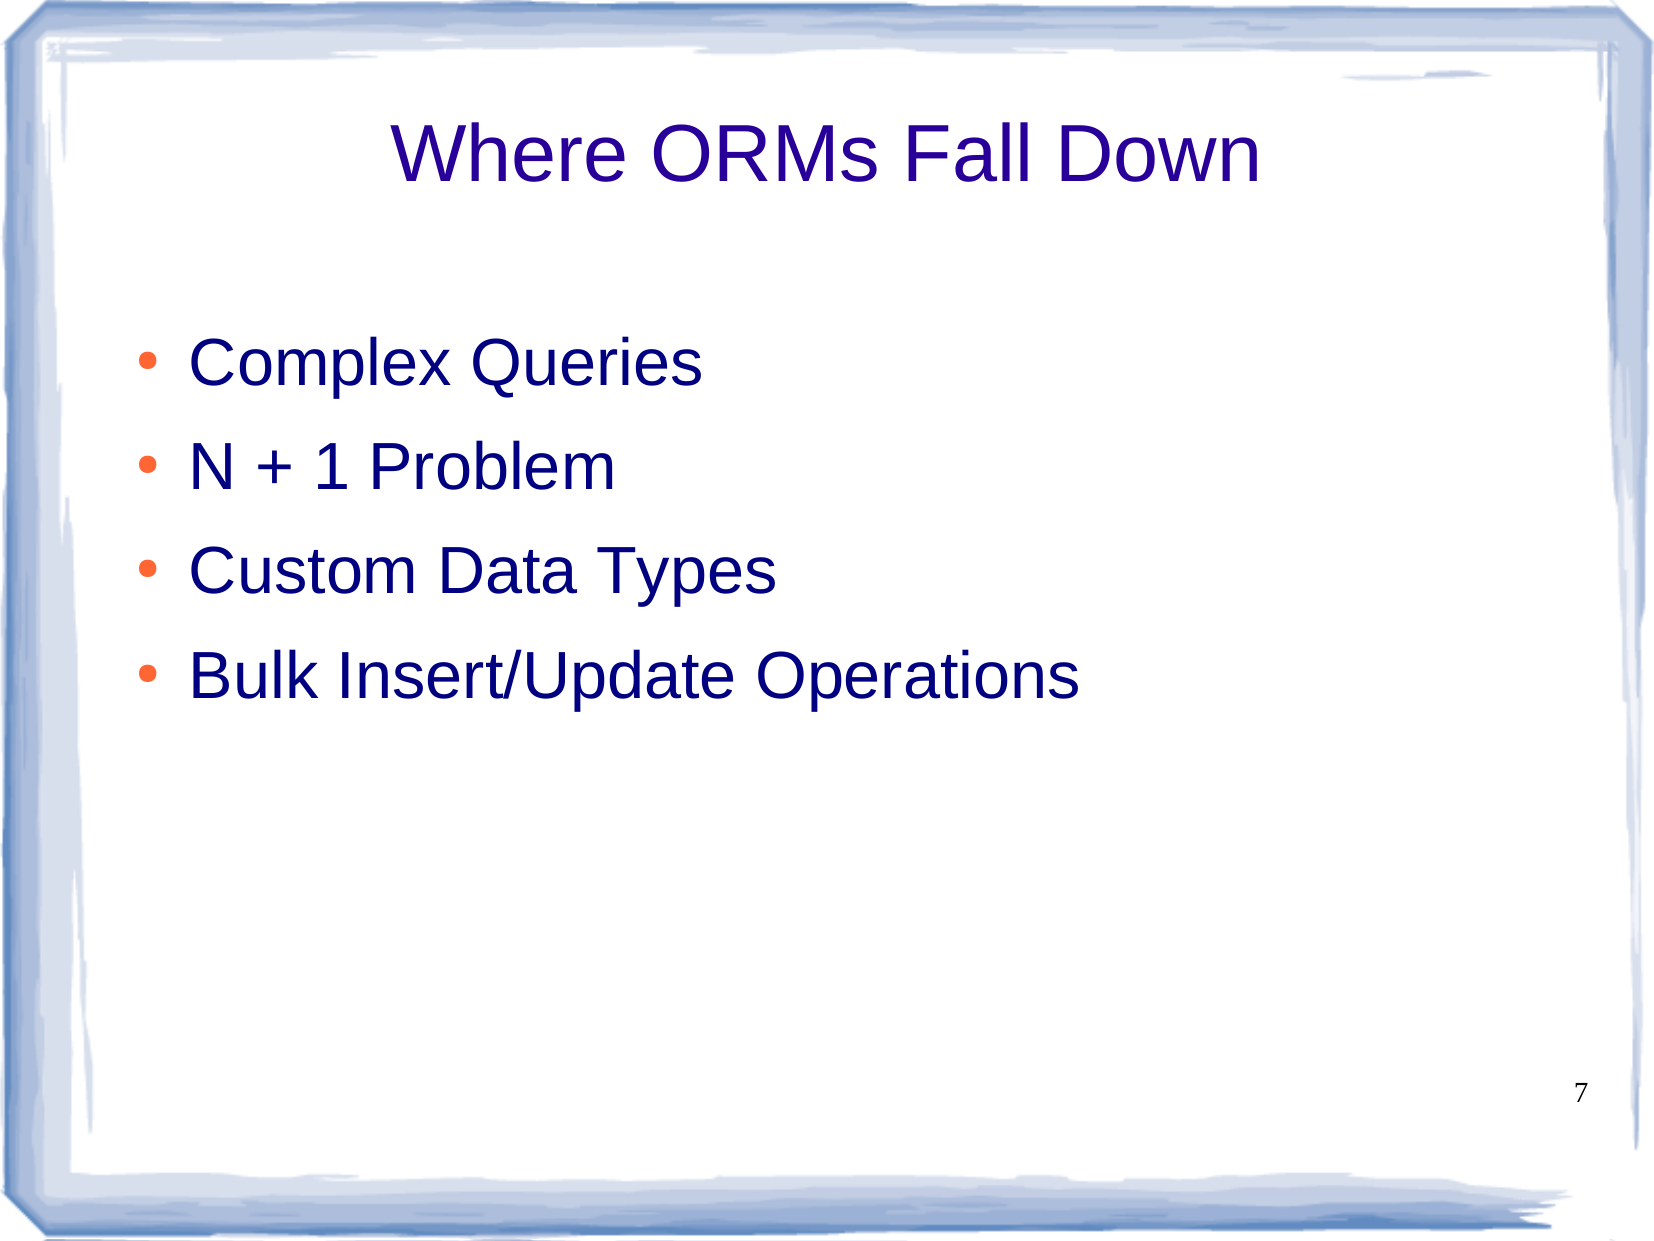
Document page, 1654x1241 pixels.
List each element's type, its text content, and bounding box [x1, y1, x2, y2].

title Where ORMs Fall Down [82, 49, 1571, 257]
picture [0, 0, 1654, 1241]
list Complex Queries N + 1 Problem Custom Data Types Bulk Insert/Update Operations [118, 324, 1571, 1004]
